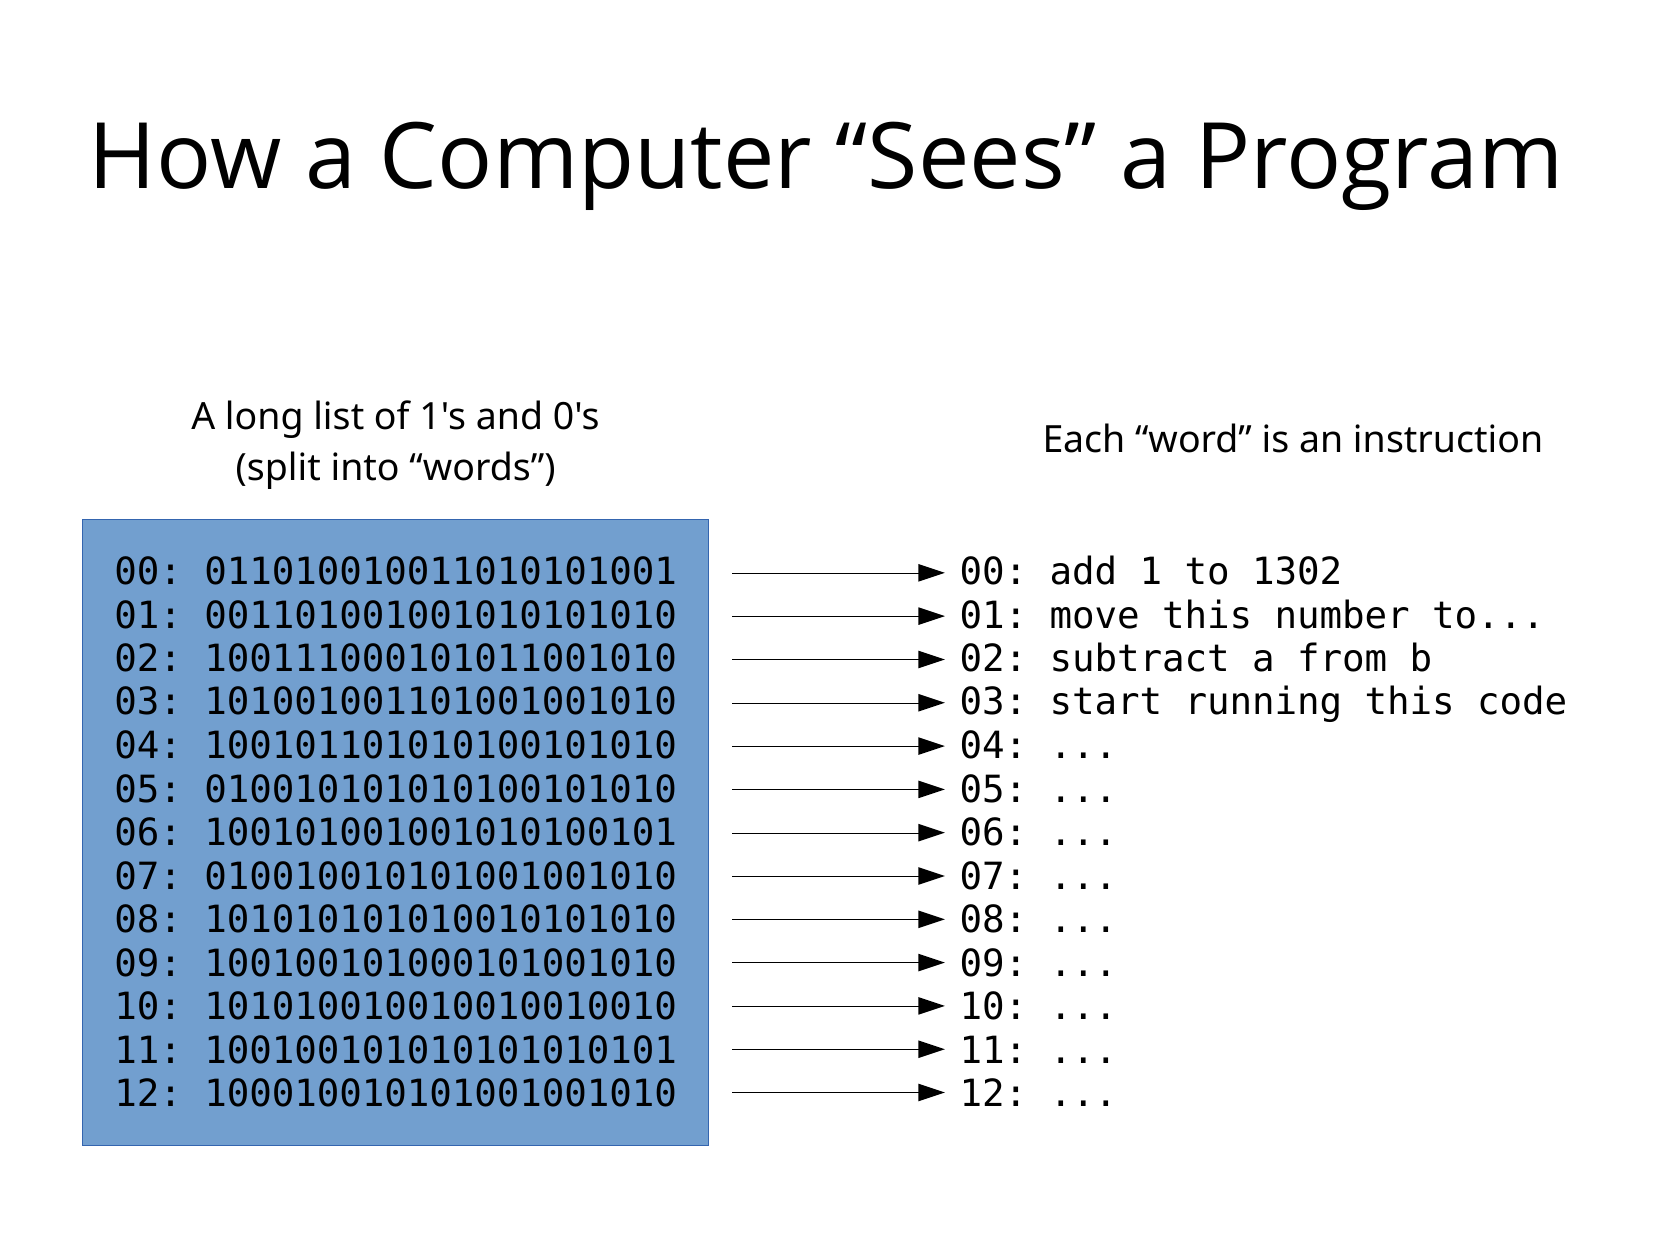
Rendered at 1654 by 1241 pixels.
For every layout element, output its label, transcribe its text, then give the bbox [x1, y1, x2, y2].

title How a Computer “Sees” a Program [82, 49, 1571, 257]
text_box 00: 011010010011010101001 01: 001101001001010101010 02: 100111000101011001010 03: 101001001101001001010 04: 100101101010100101010 05: 010010101010100101010 06: 100101001001010100101 07: 010010010101001001010 08: 101010101010010101010 09: 100100101000101001010 10: 101010010010010010010 11: 100100101010101010101 12: 100010010101001001010 [82, 519, 709, 1146]
text_box Each “word” is an instruction [980, 404, 1607, 471]
text_box A long list of 1's and 0's (split into “words”) [82, 381, 709, 499]
text_box 00: add 1 to 1302 01: move this number to... 02: subtract a from b 03: start running this code 04: ... 05: ... 06: ... 07: ... 08: ... 09: ... 10: ... 11: ... 12: ... [944, 519, 1571, 1146]
